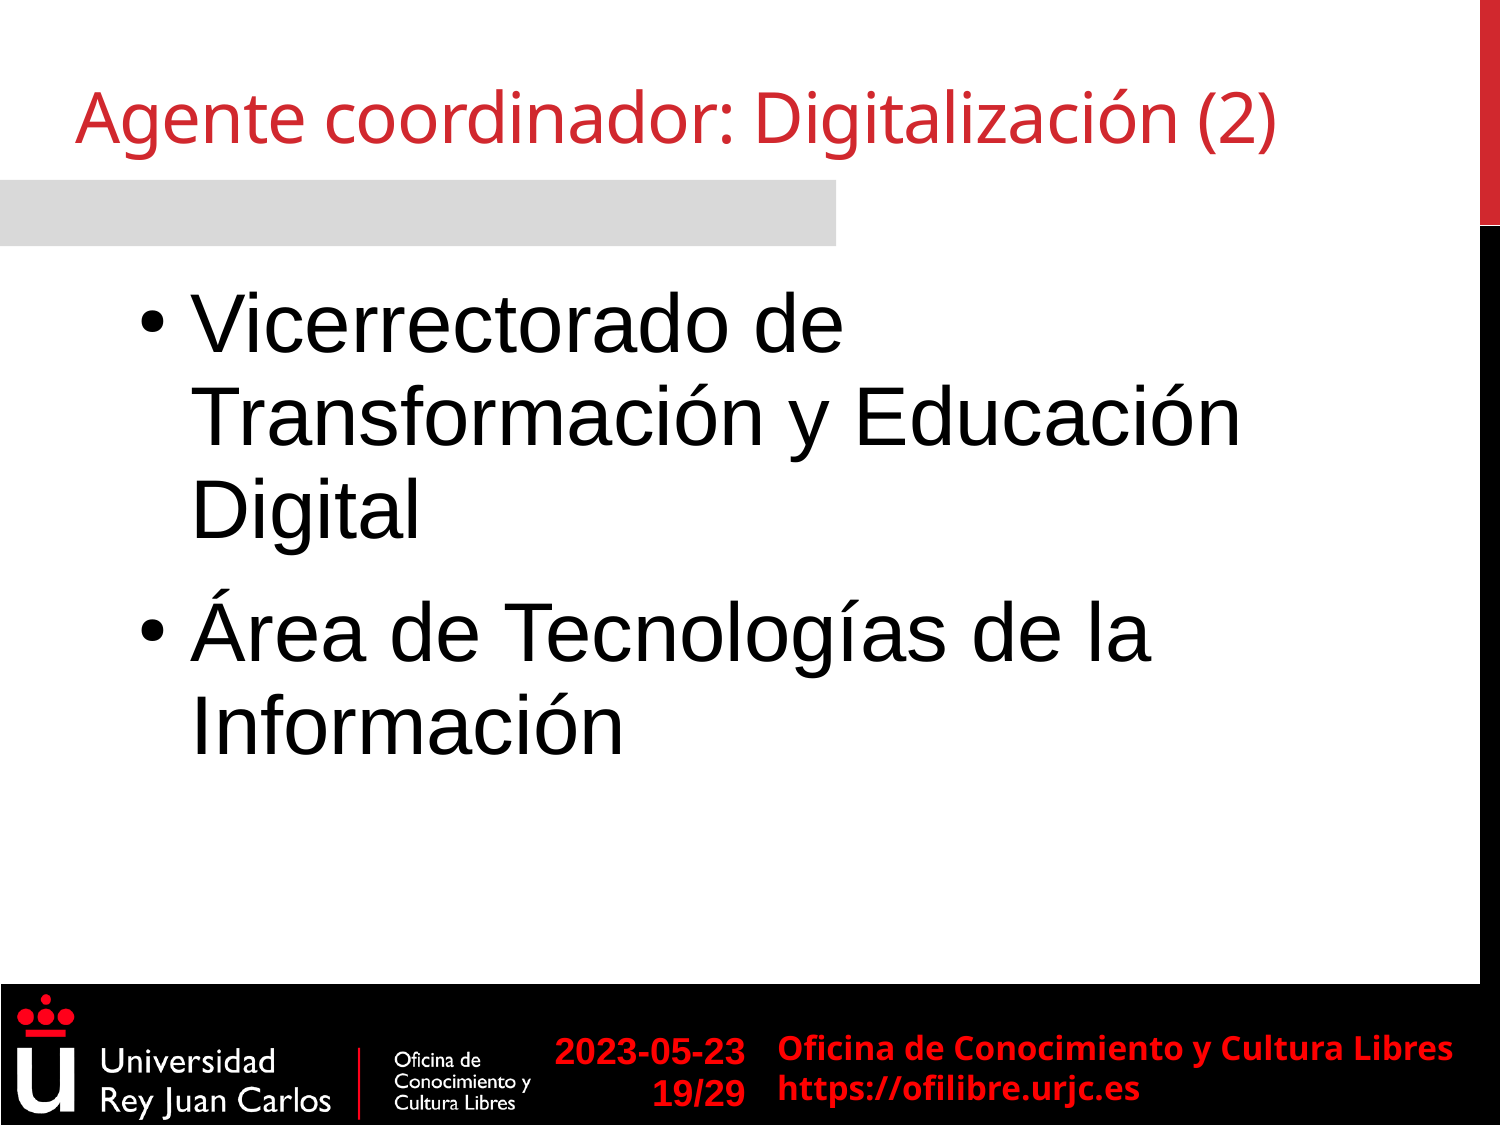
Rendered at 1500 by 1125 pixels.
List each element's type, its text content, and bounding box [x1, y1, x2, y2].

text_box Agente coordinador: Digitalización (2) [0, 0, 1456, 172]
list Vicerrectorado de Transformación y Educación Digital Área de Tecnologías de la Información [105, 270, 1351, 961]
picture [17, 994, 531, 1120]
